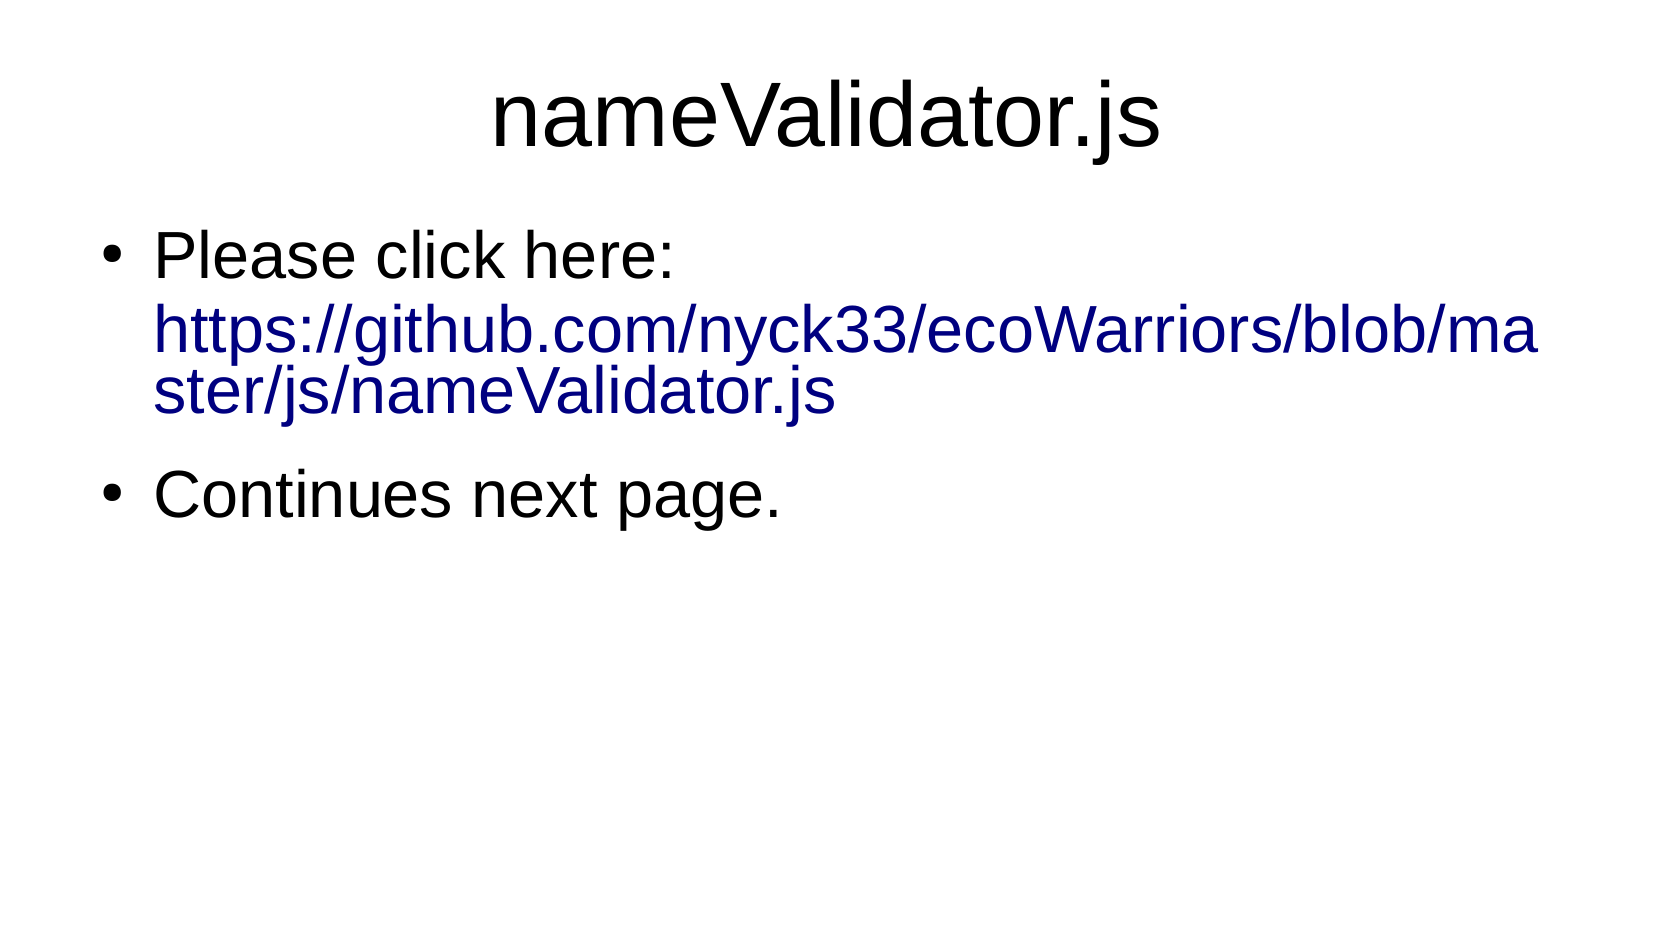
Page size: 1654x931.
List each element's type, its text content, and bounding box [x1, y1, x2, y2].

list Please click here: https://github.com/nyck33/ecoWarriors/blob/master/js/nameValidator.js Continues next page. [82, 217, 1571, 758]
title nameValidator.js [82, 37, 1571, 193]
